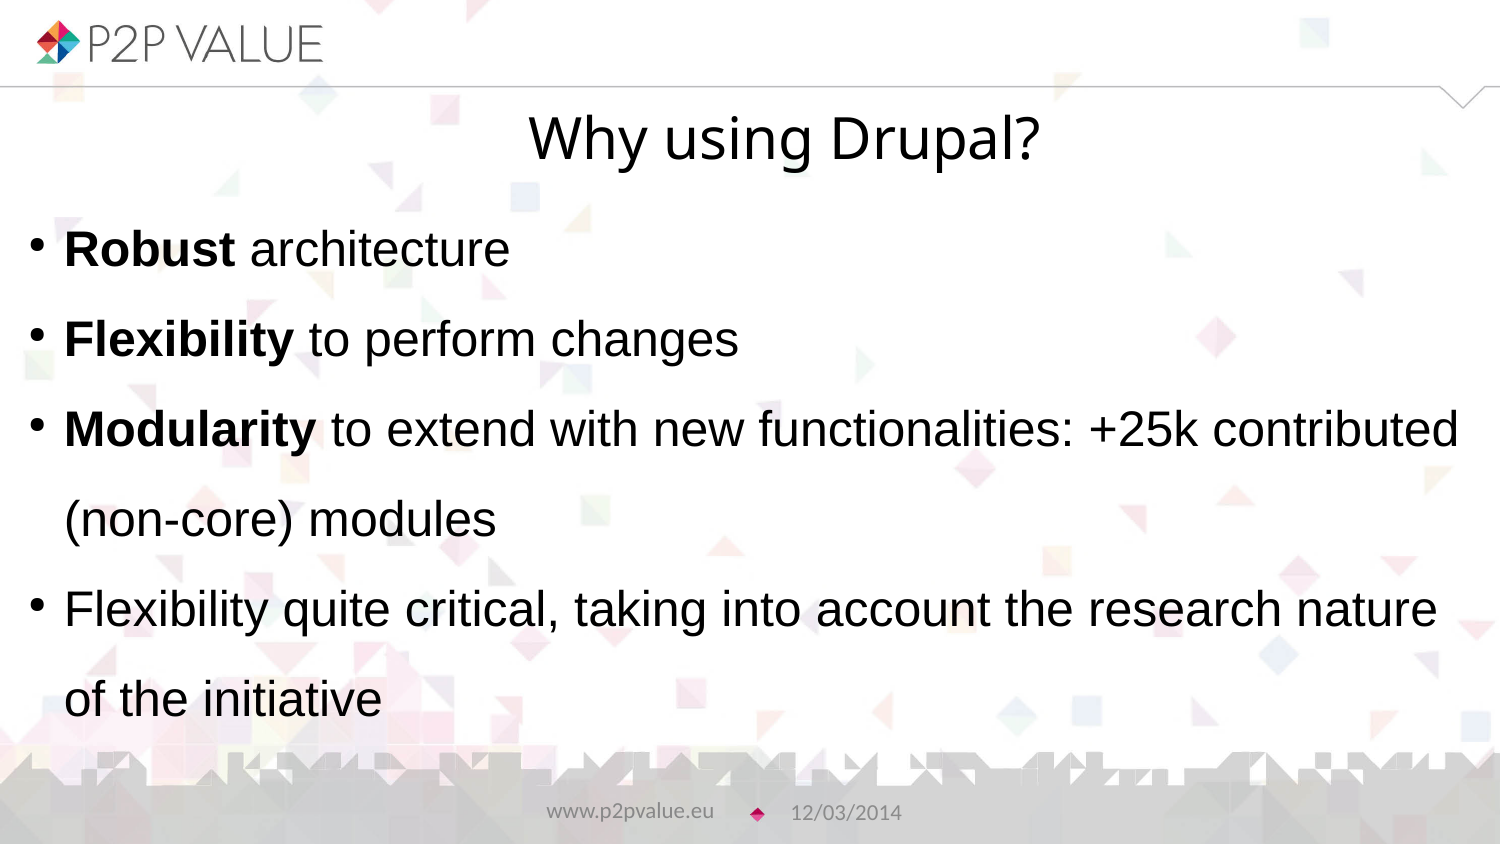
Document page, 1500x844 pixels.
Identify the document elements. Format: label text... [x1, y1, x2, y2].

slide_number 12/03/2014 [777, 788, 1470, 834]
picture [0, 0, 1500, 844]
subtitle Robust architecture Flexibility to perform changes Modularity to extend with new functionalities: +25k contributed (non-core) modules Flexibility quite critical, taking into account the research nature of the initiative [15, 180, 1496, 736]
title Why using Drupal? [324, 92, 1246, 180]
text_box www.p2pvalue.eu [540, 789, 759, 829]
